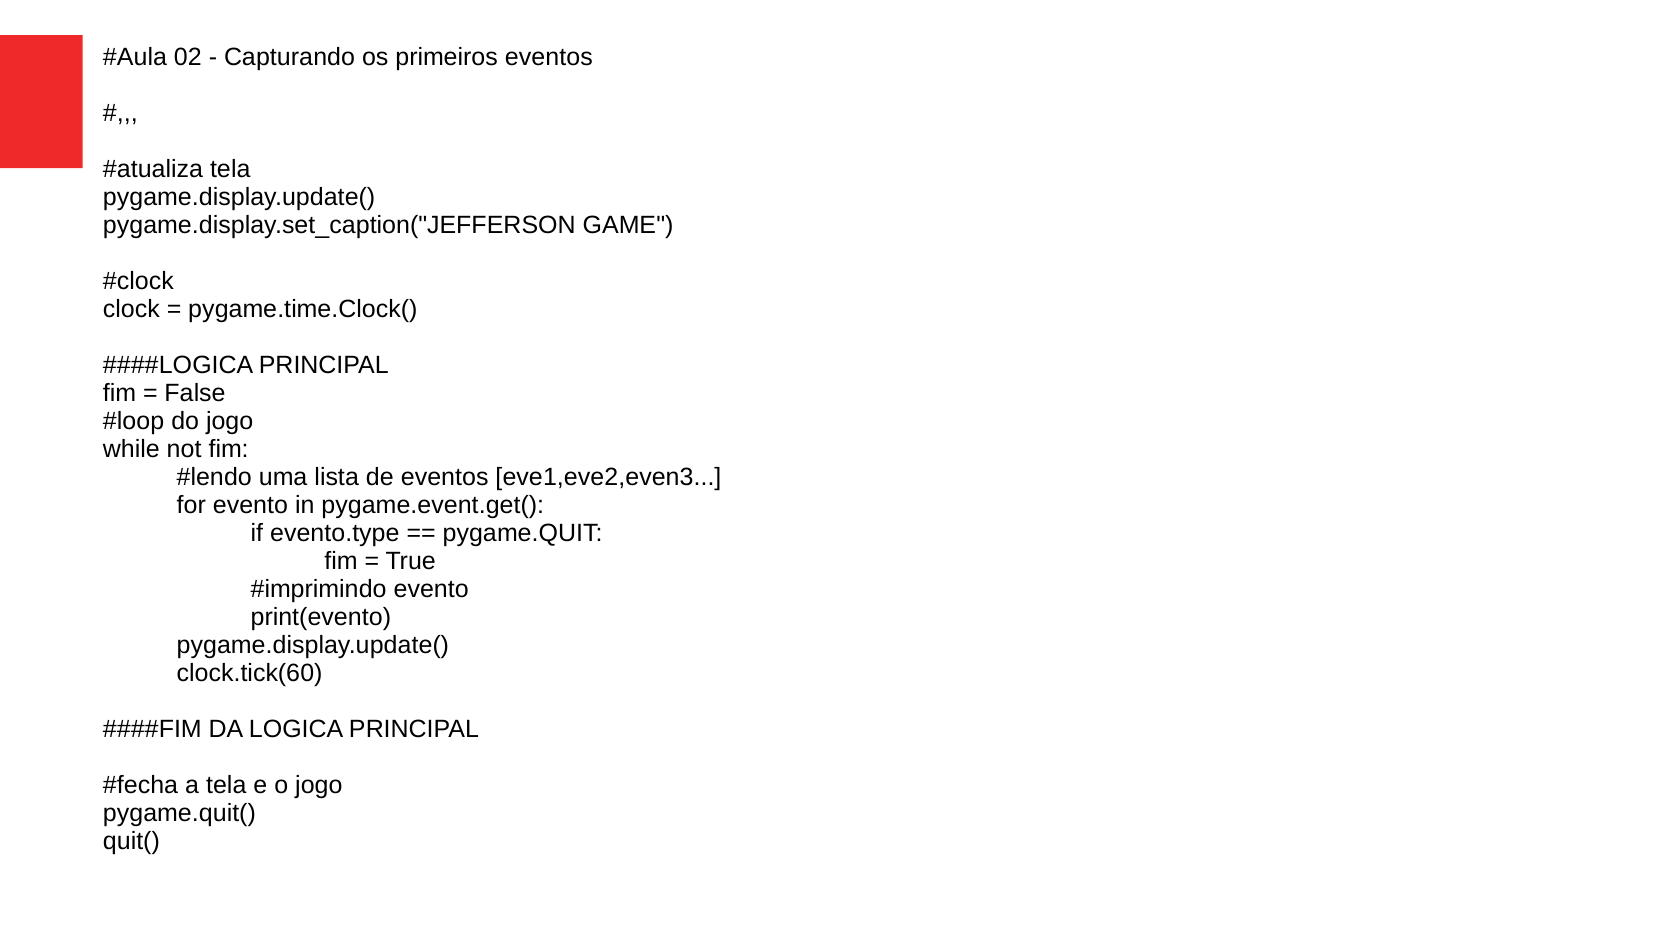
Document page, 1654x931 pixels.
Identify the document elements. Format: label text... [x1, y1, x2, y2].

text_box #Aula 02 - Capturando os primeiros eventos #,,, #atualiza tela pygame.display.update() pygame.display.set_caption("JEFFERSON GAME") #clock clock = pygame.time.Clock() ####LOGICA PRINCIPAL fim = False #loop do jogo while not fim: #lendo uma lista de eventos [eve1,eve2,even3...] for evento in pygame.event.get(): if evento.type == pygame.QUIT: fim = True #imprimindo evento print(evento) pygame.display.update() clock.tick(60) ####FIM DA LOGICA PRINCIPAL #fecha a tela e o jogo pygame.quit() quit() [88, 35, 1152, 862]
